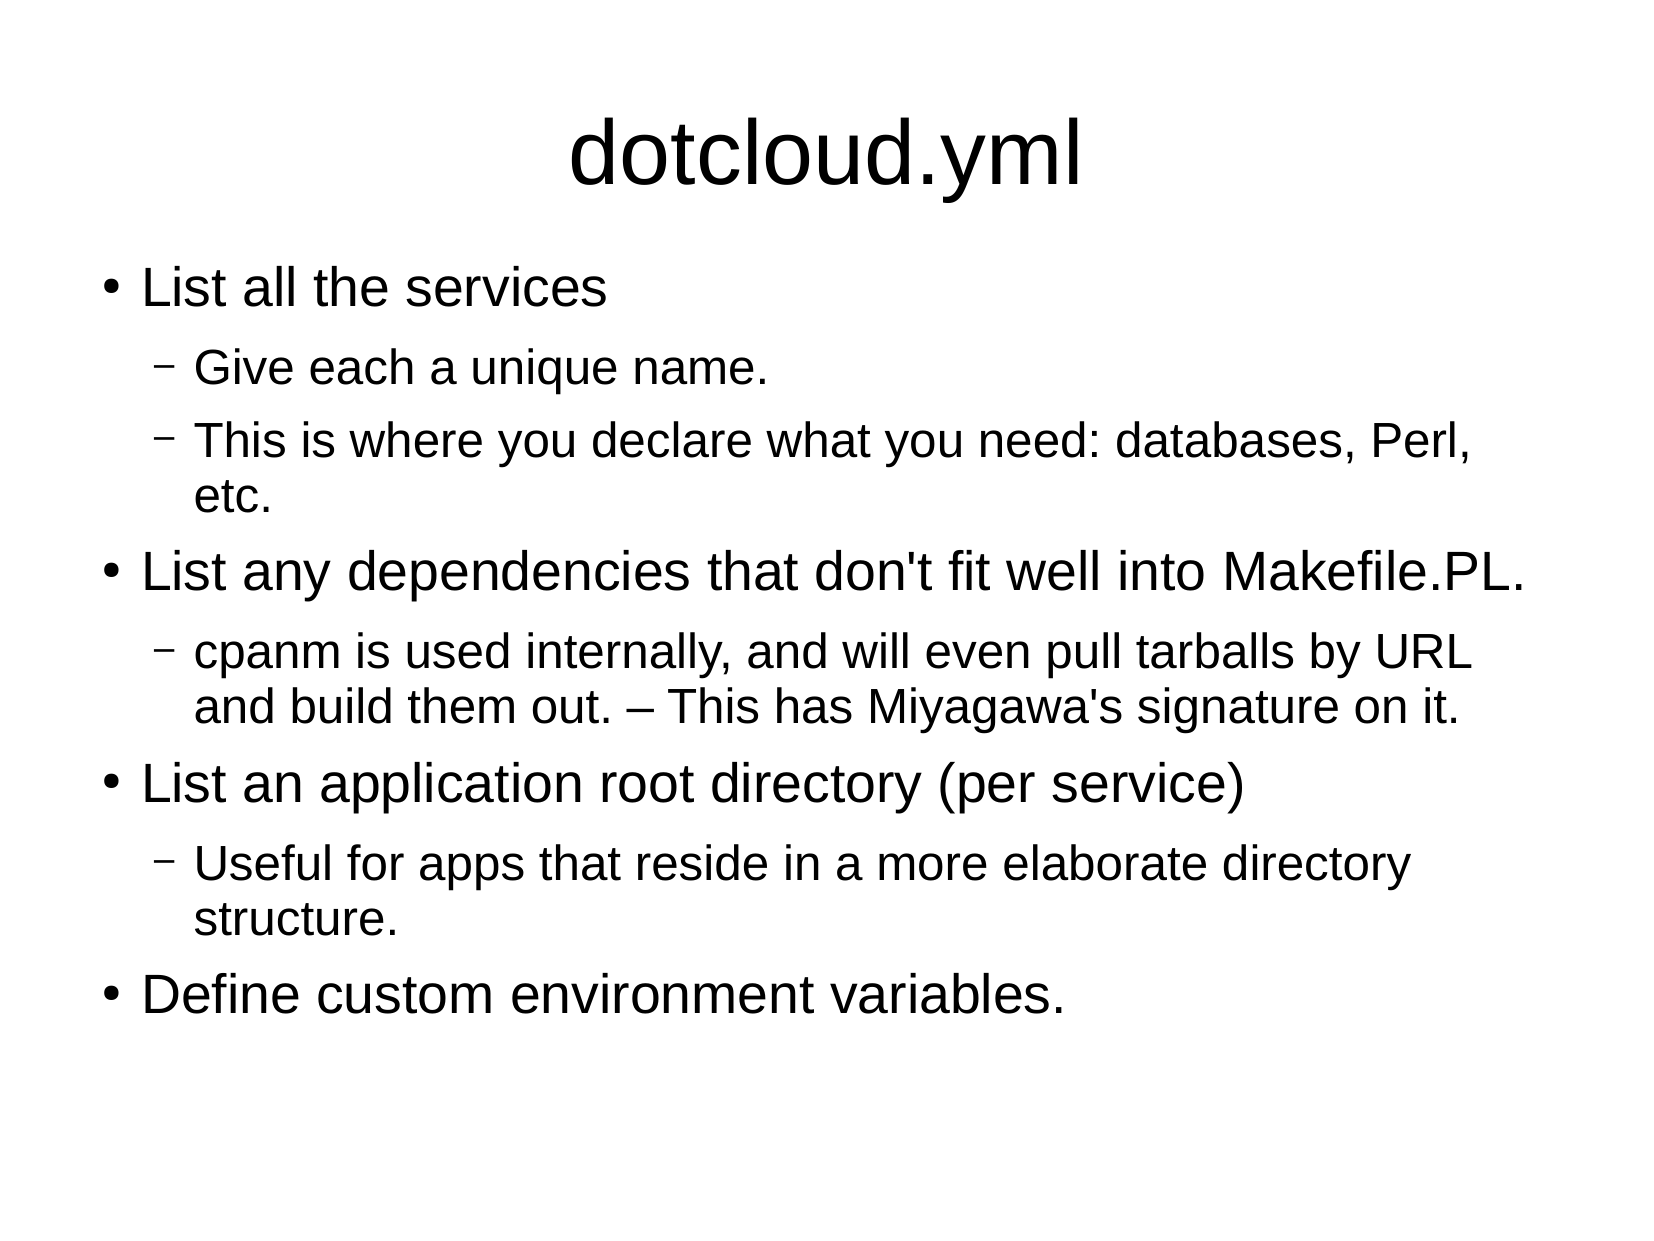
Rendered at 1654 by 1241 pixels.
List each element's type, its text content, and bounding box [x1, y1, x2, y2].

list List all the services Give each a unique name. This is where you declare what you need: databases, Perl, etc. List any dependencies that don't fit well into Makefile.PL. cpanm is used internally, and will even pull tarballs by URL and build them out. – This has Miyagawa's signature on it. List an application root directory (per service) Useful for apps that reside in a more elaborate directory structure. Define custom environment variables. [88, 256, 1544, 1081]
title dotcloud.yml [82, 49, 1571, 257]
